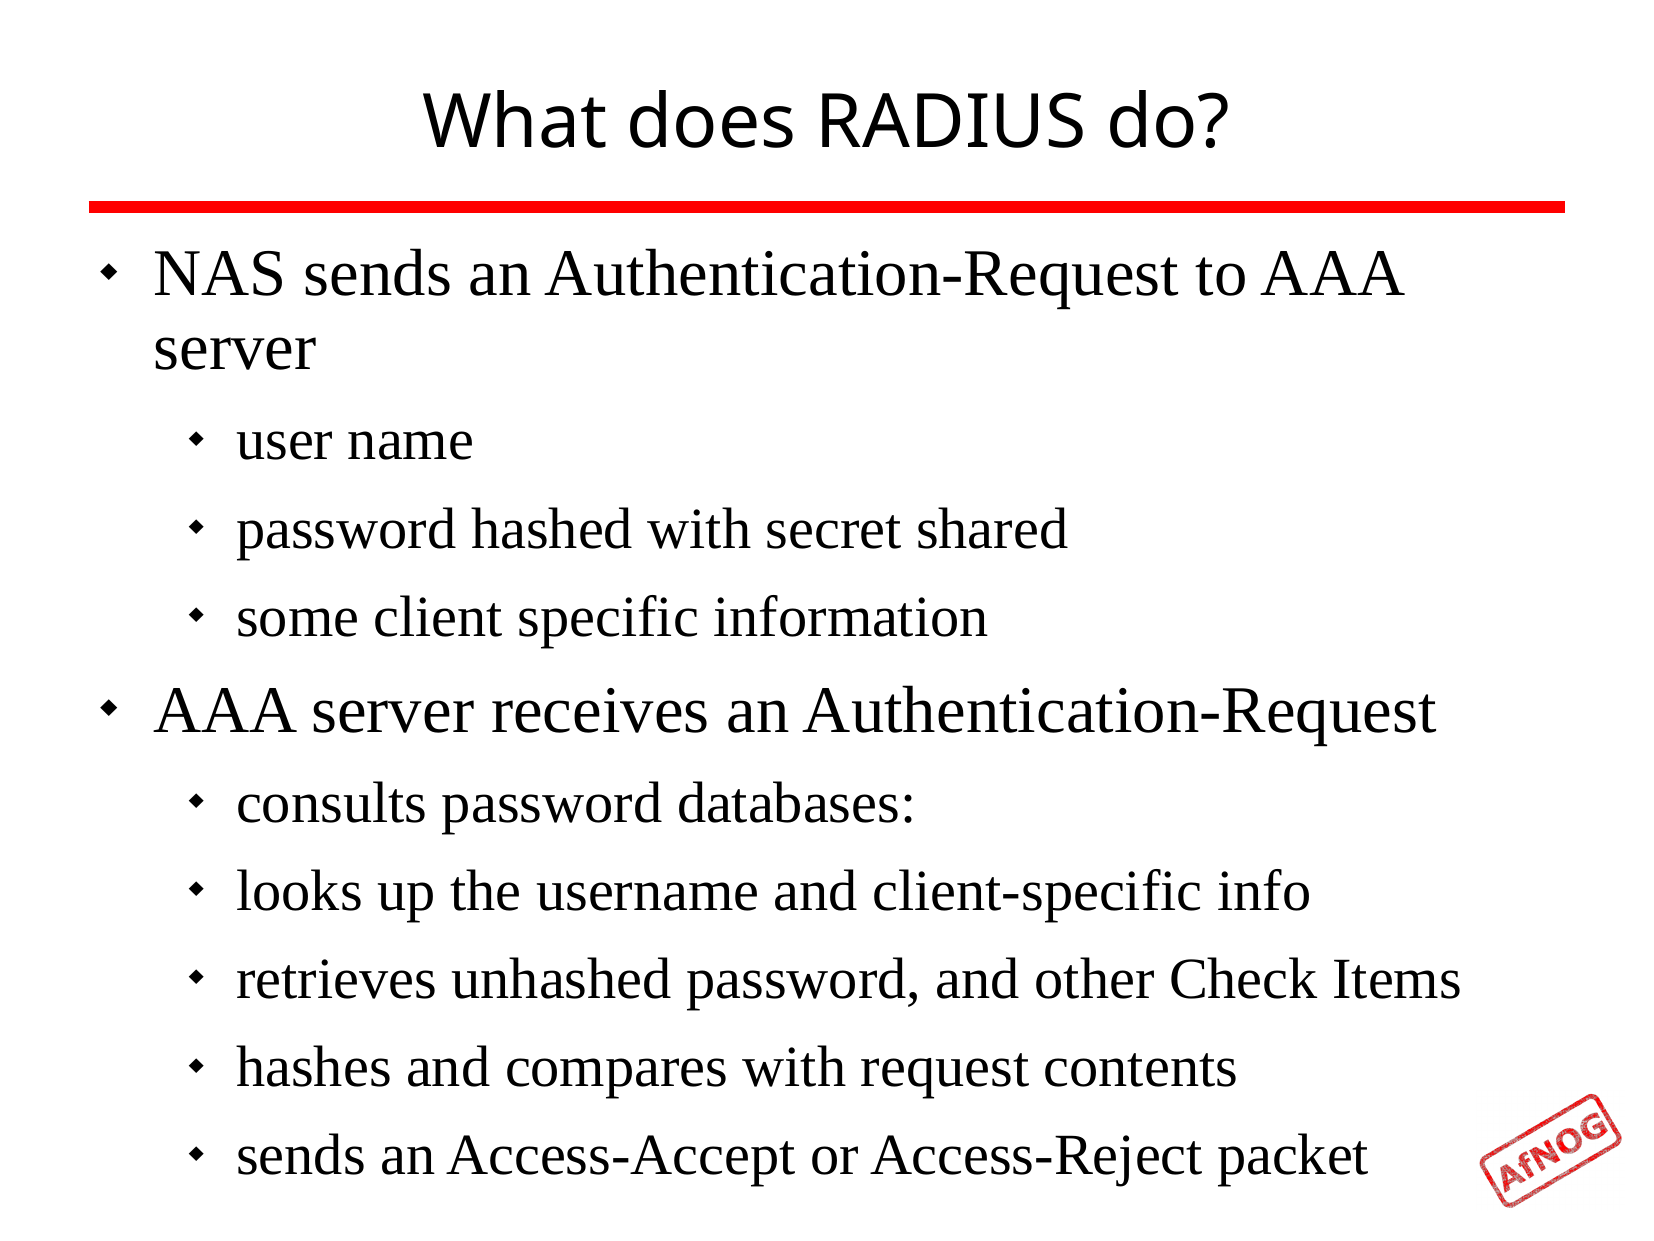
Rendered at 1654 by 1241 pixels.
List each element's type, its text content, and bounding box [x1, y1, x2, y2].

title What does RADIUS do? [82, 29, 1571, 207]
picture [1476, 1090, 1625, 1211]
list NAS sends an Authentication-Request to AAA server user name password hashed with secret shared some client specific information AAA server receives an Authentication-Request consults password databases: looks up the username and client-specific info retrieves unhashed password, and other Check Items hashes and compares with request contents sends an Access-Accept or Access-Reject packet [82, 236, 1571, 1188]
